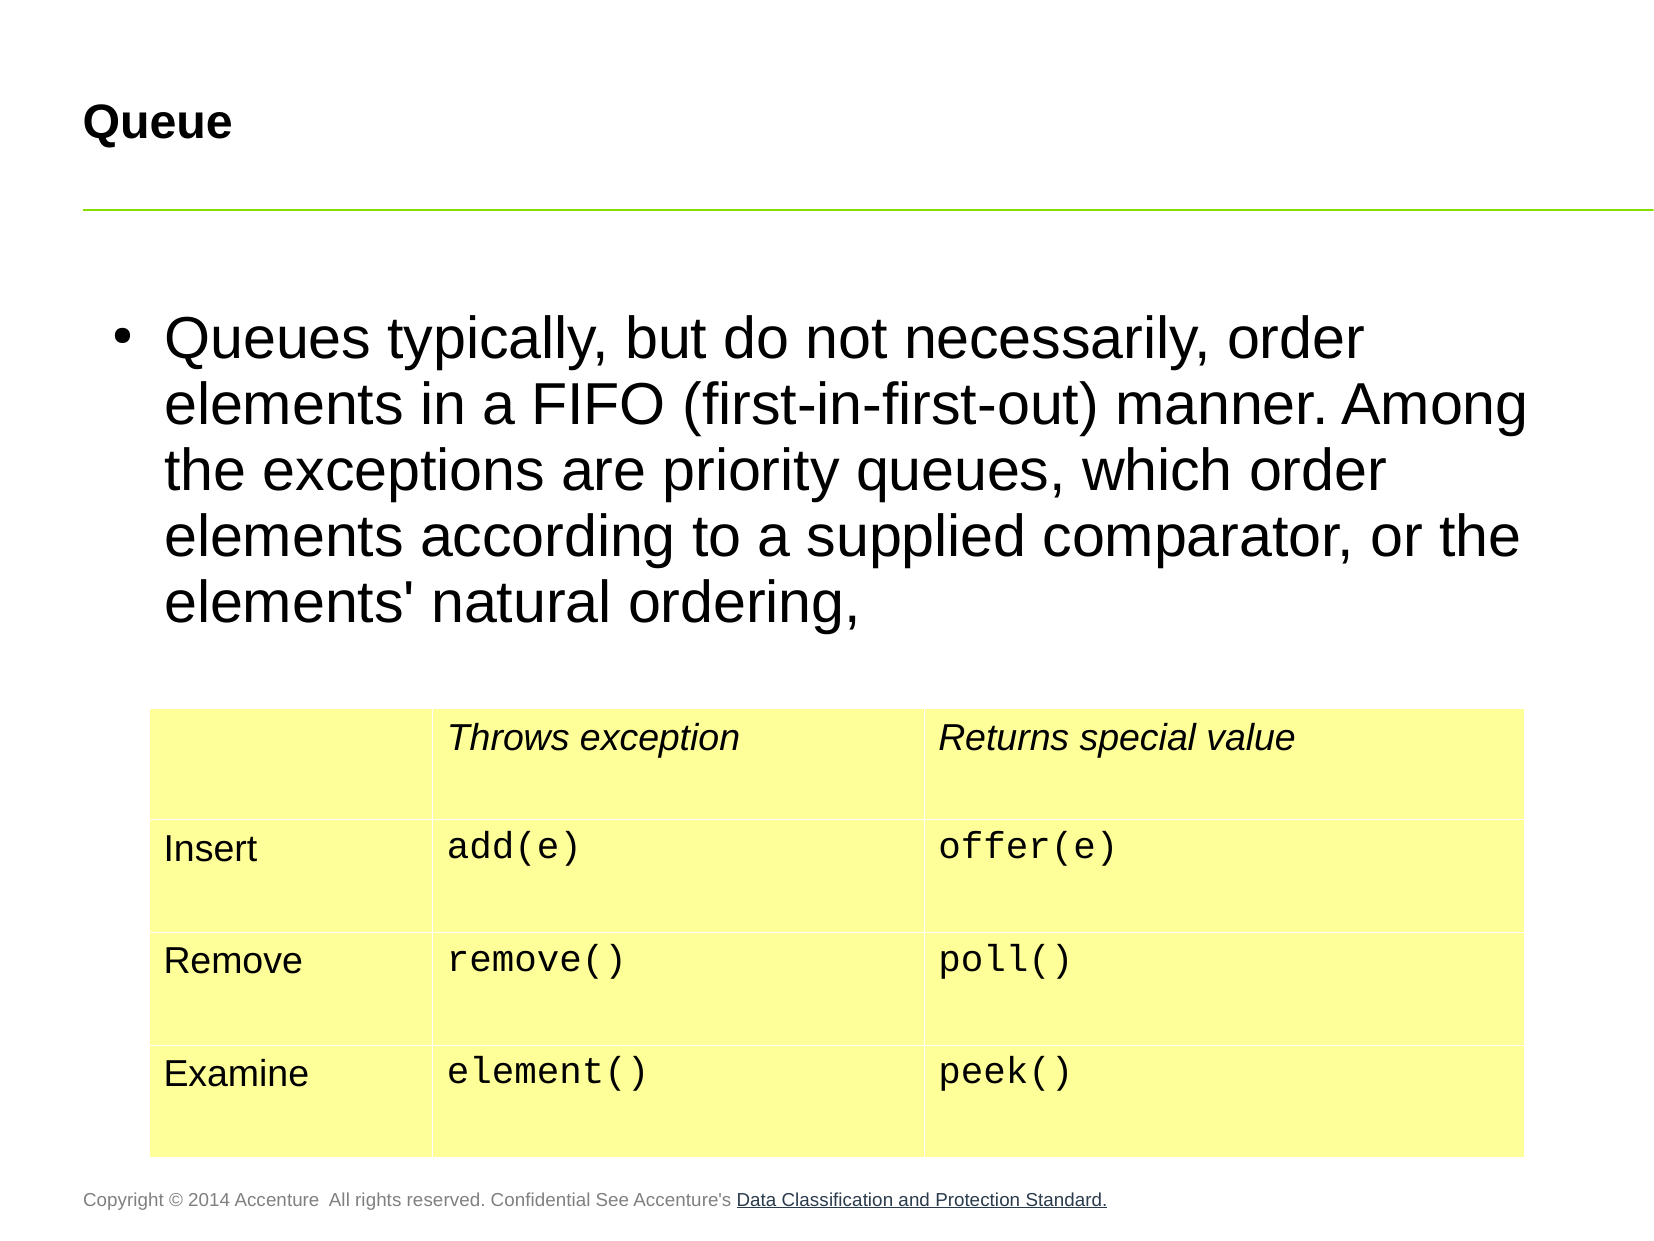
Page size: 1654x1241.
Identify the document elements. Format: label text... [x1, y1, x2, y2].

table_cell peek() [925, 1046, 1524, 1157]
table_cell Examine [150, 1046, 432, 1157]
table_cell remove() [433, 933, 924, 1045]
table_header Returns special value [925, 709, 1524, 819]
table_cell add(e) [433, 820, 924, 932]
table_header [150, 709, 432, 819]
table_cell Insert [150, 820, 432, 932]
table_cell element() [433, 1046, 924, 1157]
table_cell Remove [150, 933, 432, 1045]
table_header Throws exception [433, 709, 924, 819]
table_cell offer(e) [925, 820, 1524, 932]
list Queues typically, but do not necessarily, order elements in a FIFO (first-in-first-out) manner. Among the exceptions are priority queues, which order elements according to a supplied comparator, or the elements' natural ordering, [94, 206, 1583, 638]
table_cell poll() [925, 933, 1524, 1045]
title Queue [82, 49, 1571, 196]
